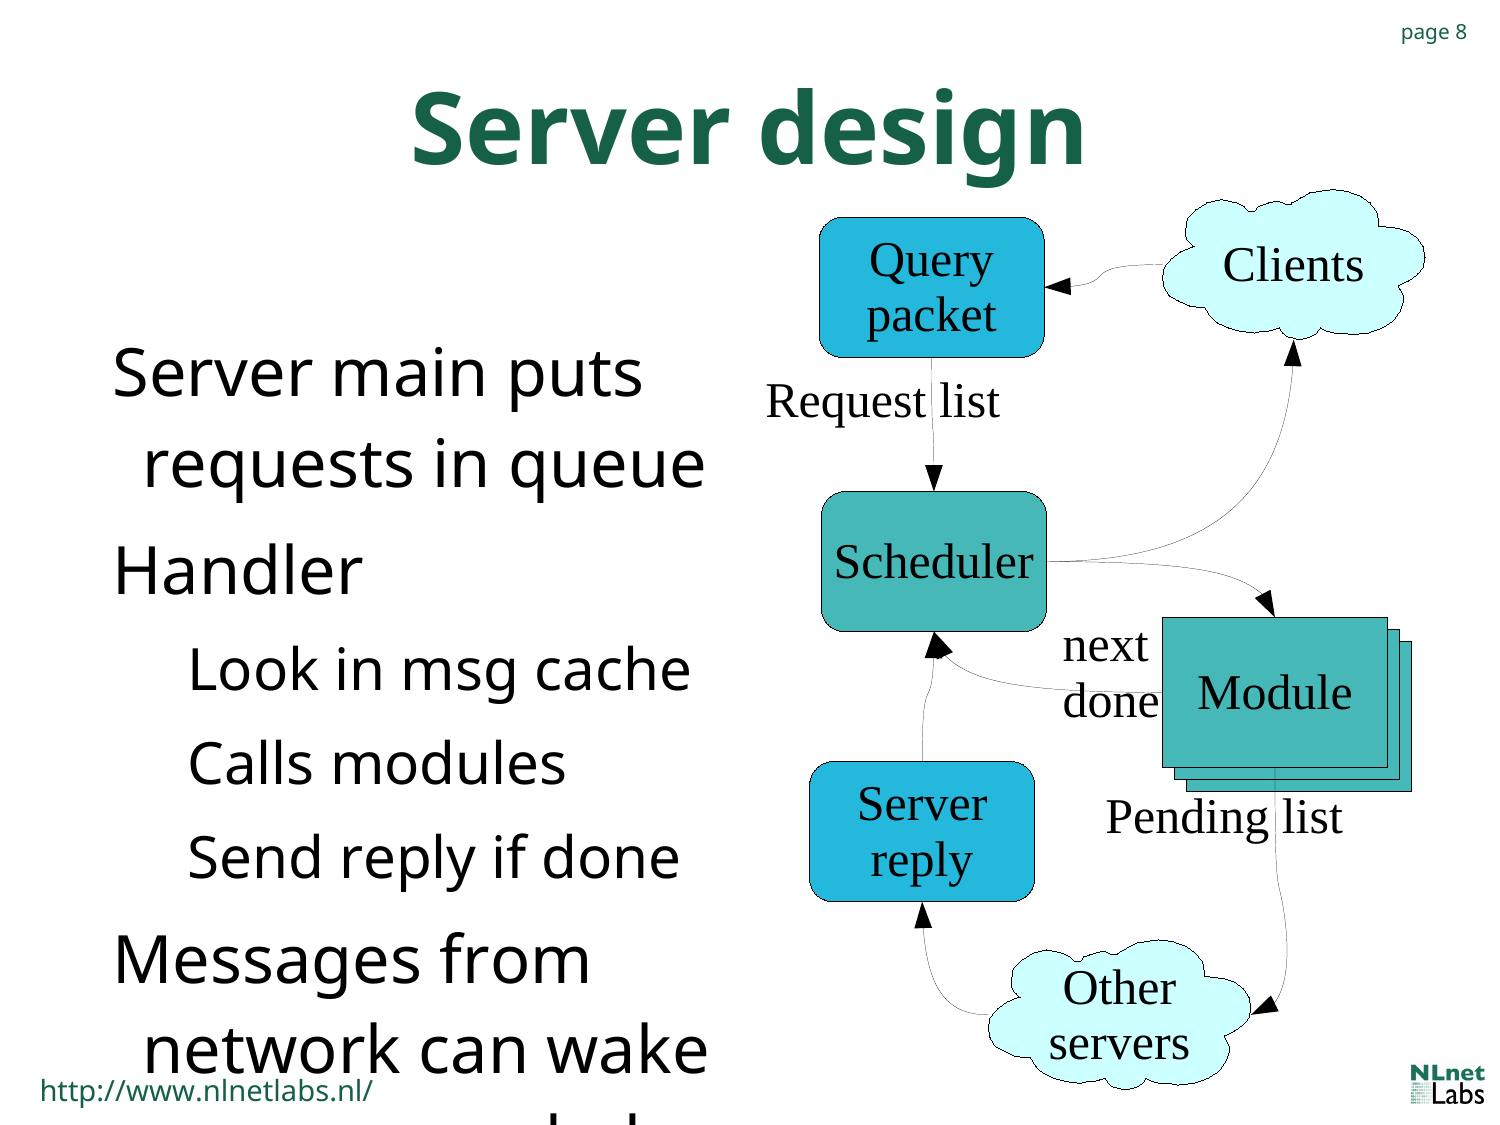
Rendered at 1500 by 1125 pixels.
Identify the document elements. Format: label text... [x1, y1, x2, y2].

text_box Clients [1162, 189, 1426, 340]
text_box next done [1047, 610, 1175, 764]
text_box [1174, 768, 1274, 781]
text_box Request list [750, 365, 933, 451]
text_box Module [1162, 617, 1388, 768]
text_box Query packet [819, 217, 1045, 358]
text_box [1276, 629, 1412, 792]
text_box Server reply [809, 761, 1035, 902]
text_box Pending list [1090, 781, 1276, 866]
text_box Scheduler [821, 491, 1047, 632]
text_box Pending list [1276, 781, 1358, 866]
picture [1409, 1059, 1485, 1111]
list Server main puts requests in queue Handler Look in msg cache Calls modules Send reply if done Messages from network can wake up a suspended request [112, 324, 735, 1064]
text_box Other servers [988, 939, 1251, 1090]
text_box Request list [932, 365, 1016, 451]
title Server design [112, 66, 1388, 322]
